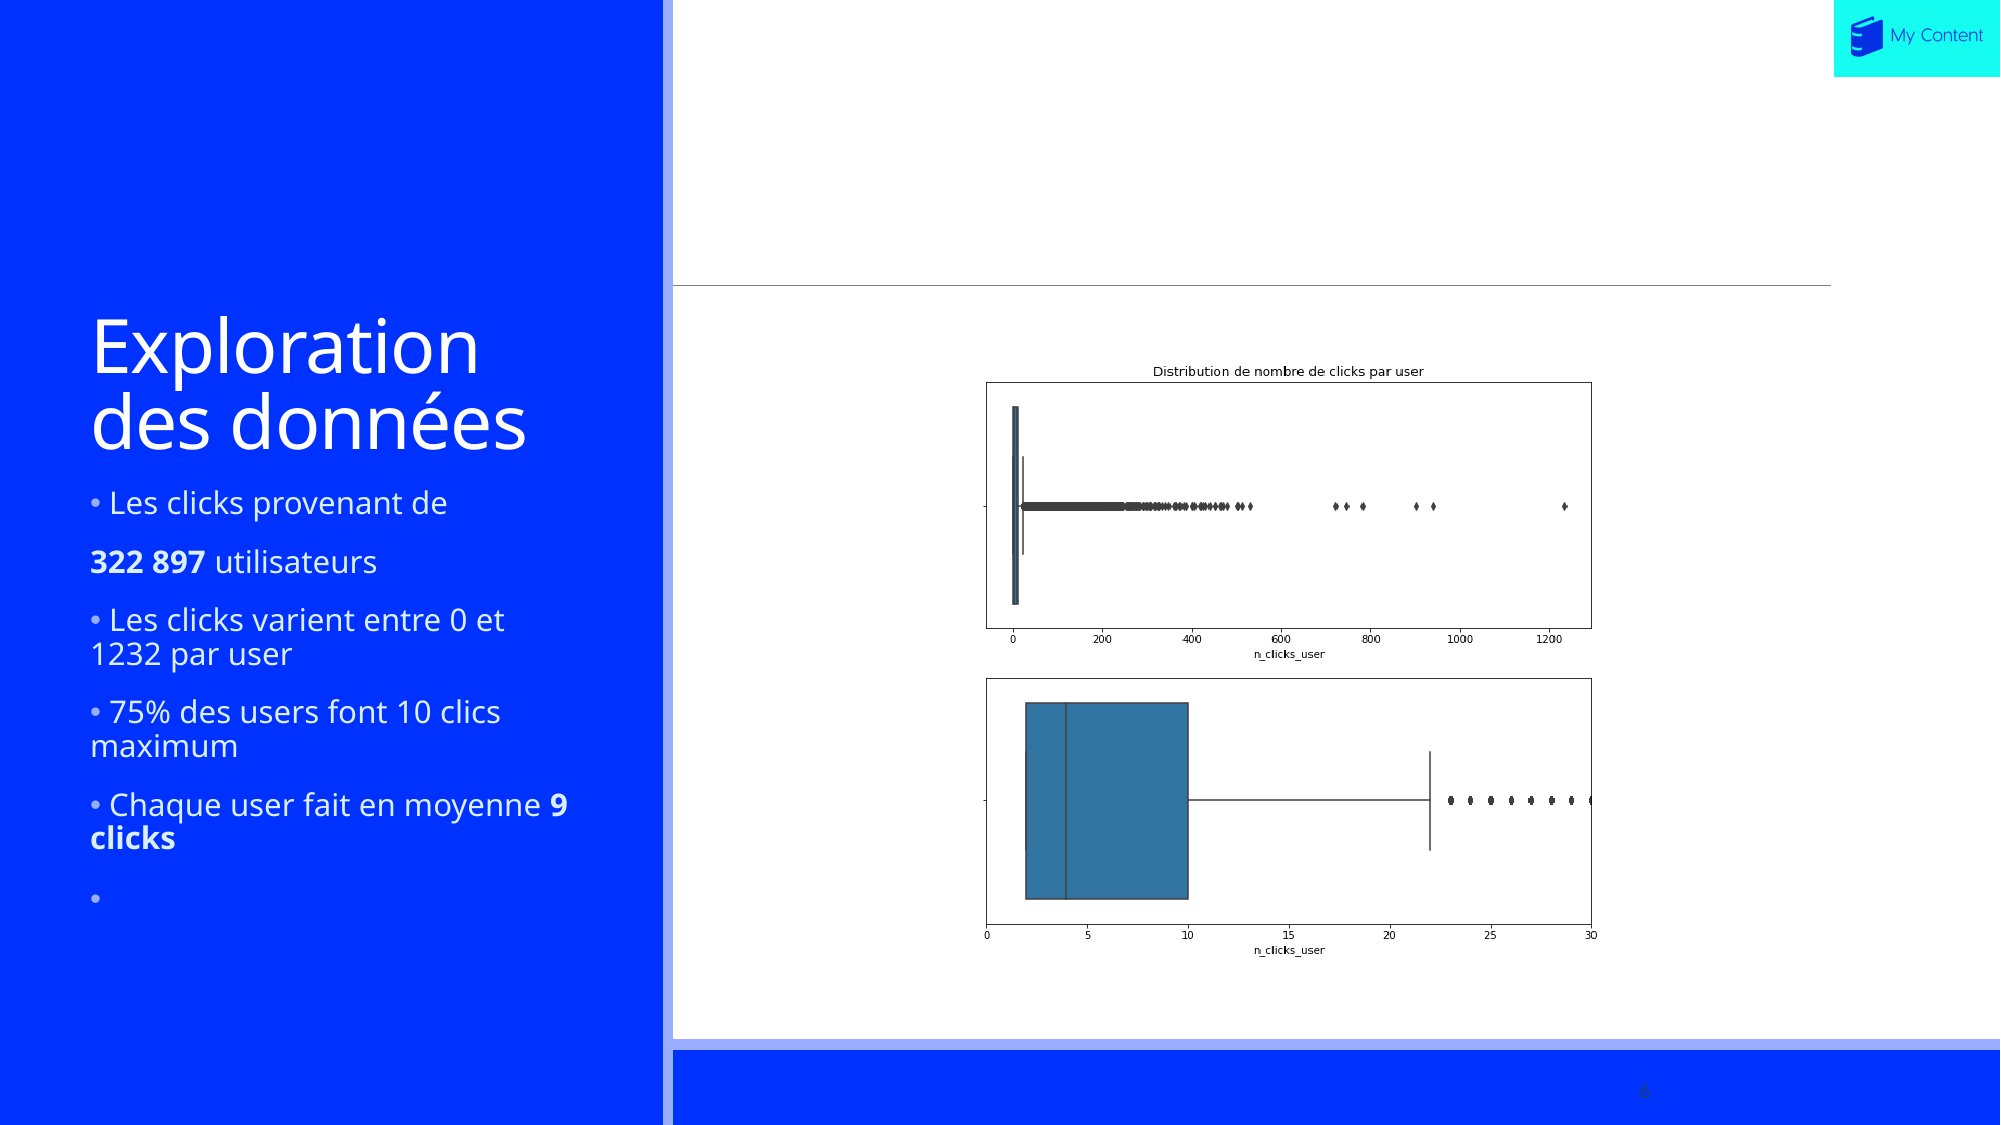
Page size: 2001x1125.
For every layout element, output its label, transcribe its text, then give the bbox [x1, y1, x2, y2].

picture [1834, 0, 2000, 77]
picture [889, 296, 1670, 1013]
list Les clicks provenant de 322 897 utilisateurs Les clicks varient entre 0 et 1232 par user 75% des users font 10 clics maximum Chaque user fait en moyenne 9 clicks [75, 479, 601, 1035]
title Exploration des données [75, 97, 601, 473]
text_box [1624, 1059, 1840, 1120]
